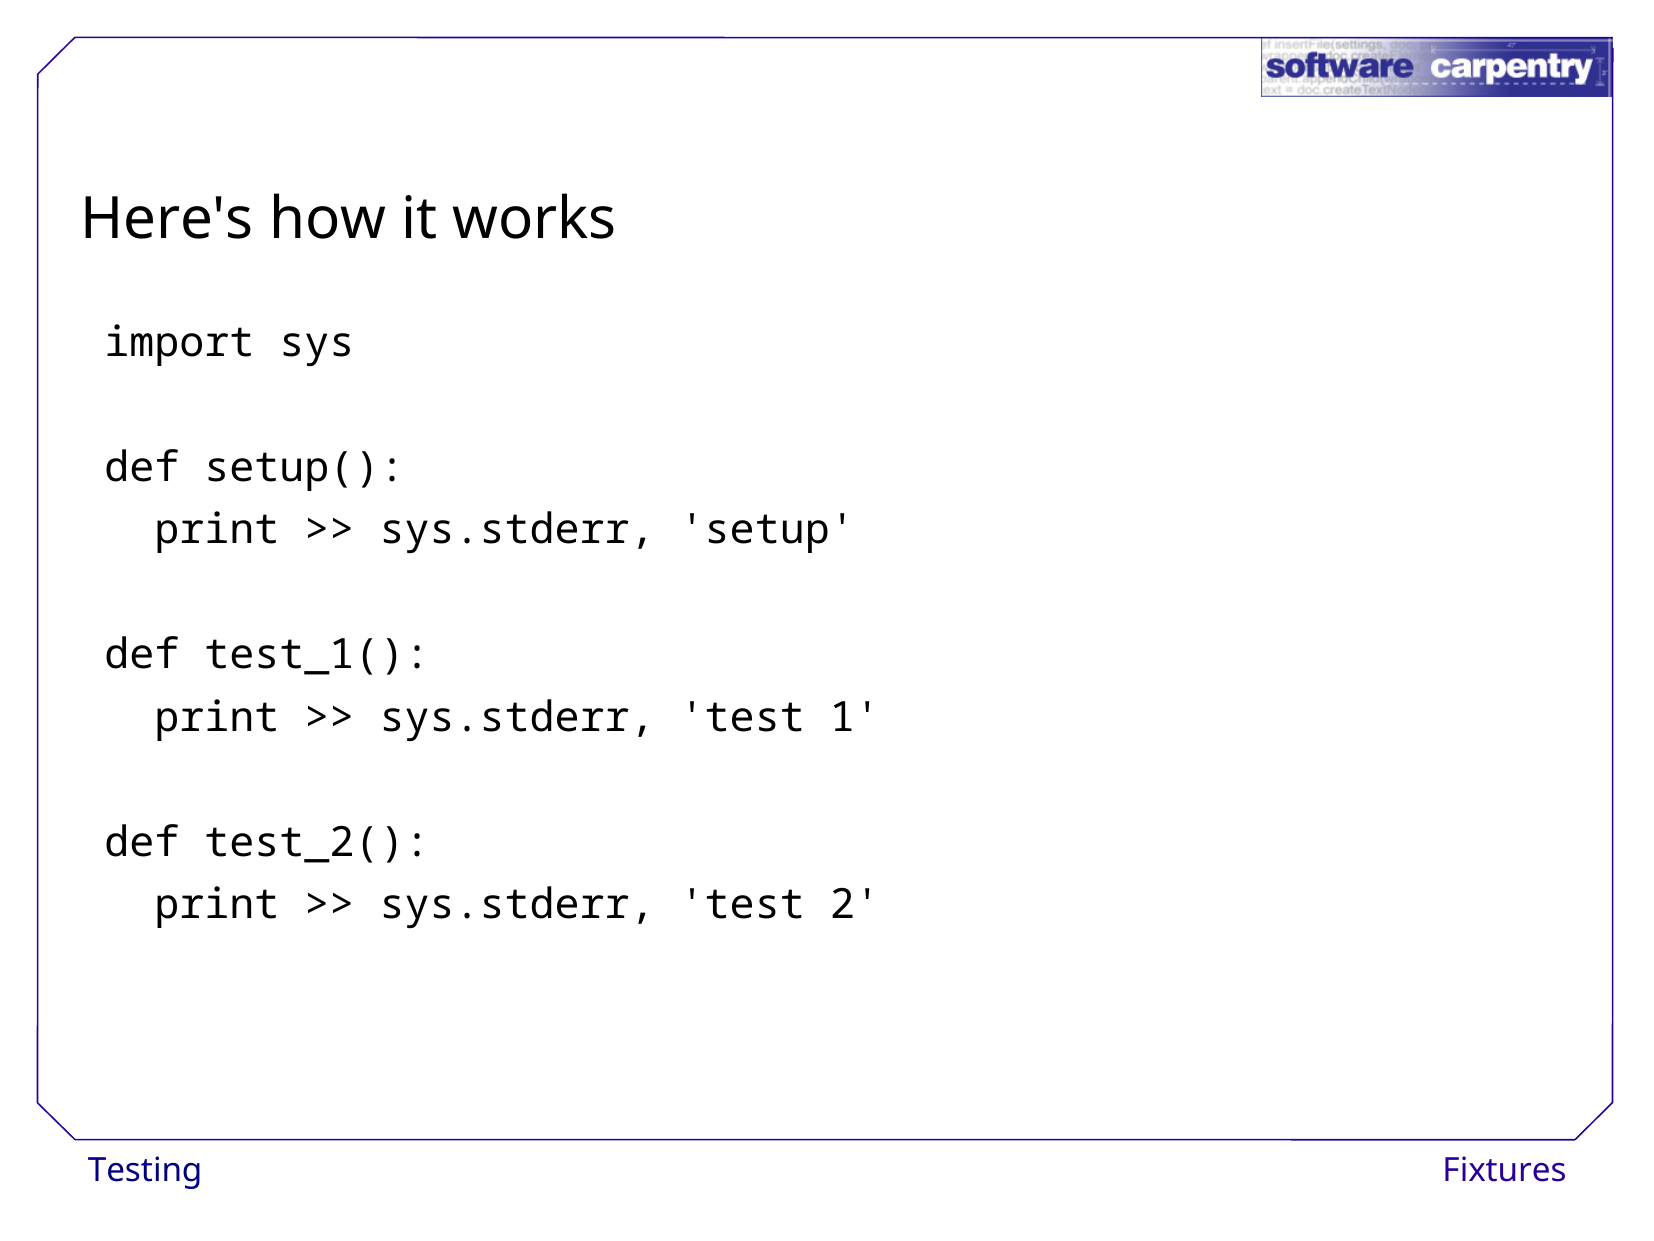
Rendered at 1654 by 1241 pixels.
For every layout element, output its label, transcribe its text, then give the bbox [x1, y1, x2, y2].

picture [1261, 39, 1613, 97]
text_box import sys def setup(): print >> sys.stderr, 'setup' def test_1(): print >> sys.stderr, 'test 1' def test_2(): print >> sys.stderr, 'test 2' [89, 294, 761, 989]
text_box Here's how it works [65, 138, 782, 259]
